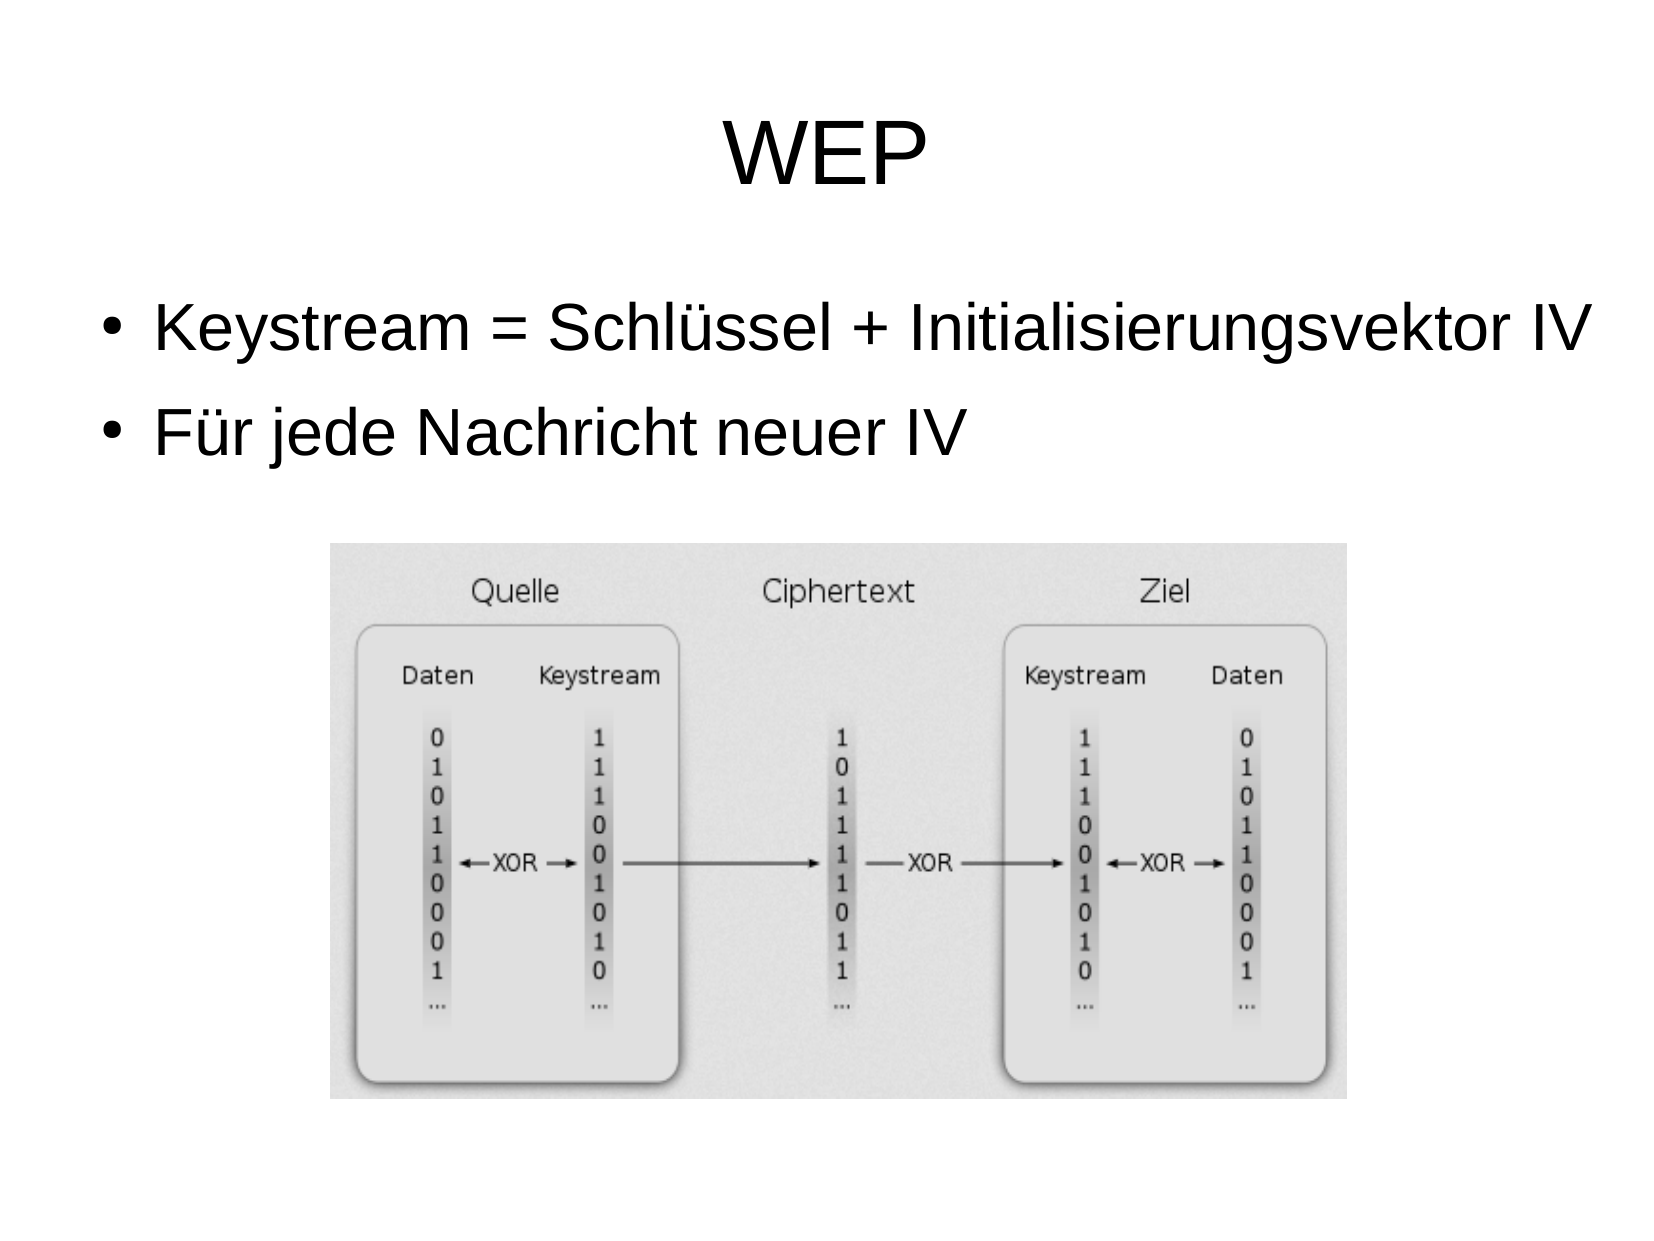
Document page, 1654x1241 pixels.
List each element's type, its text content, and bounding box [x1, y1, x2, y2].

picture [330, 543, 1347, 1099]
title WEP [82, 49, 1571, 257]
list Keystream = Schlüssel + Initialisierungsvektor IV Für jede Nachricht neuer IV [82, 290, 1607, 1010]
